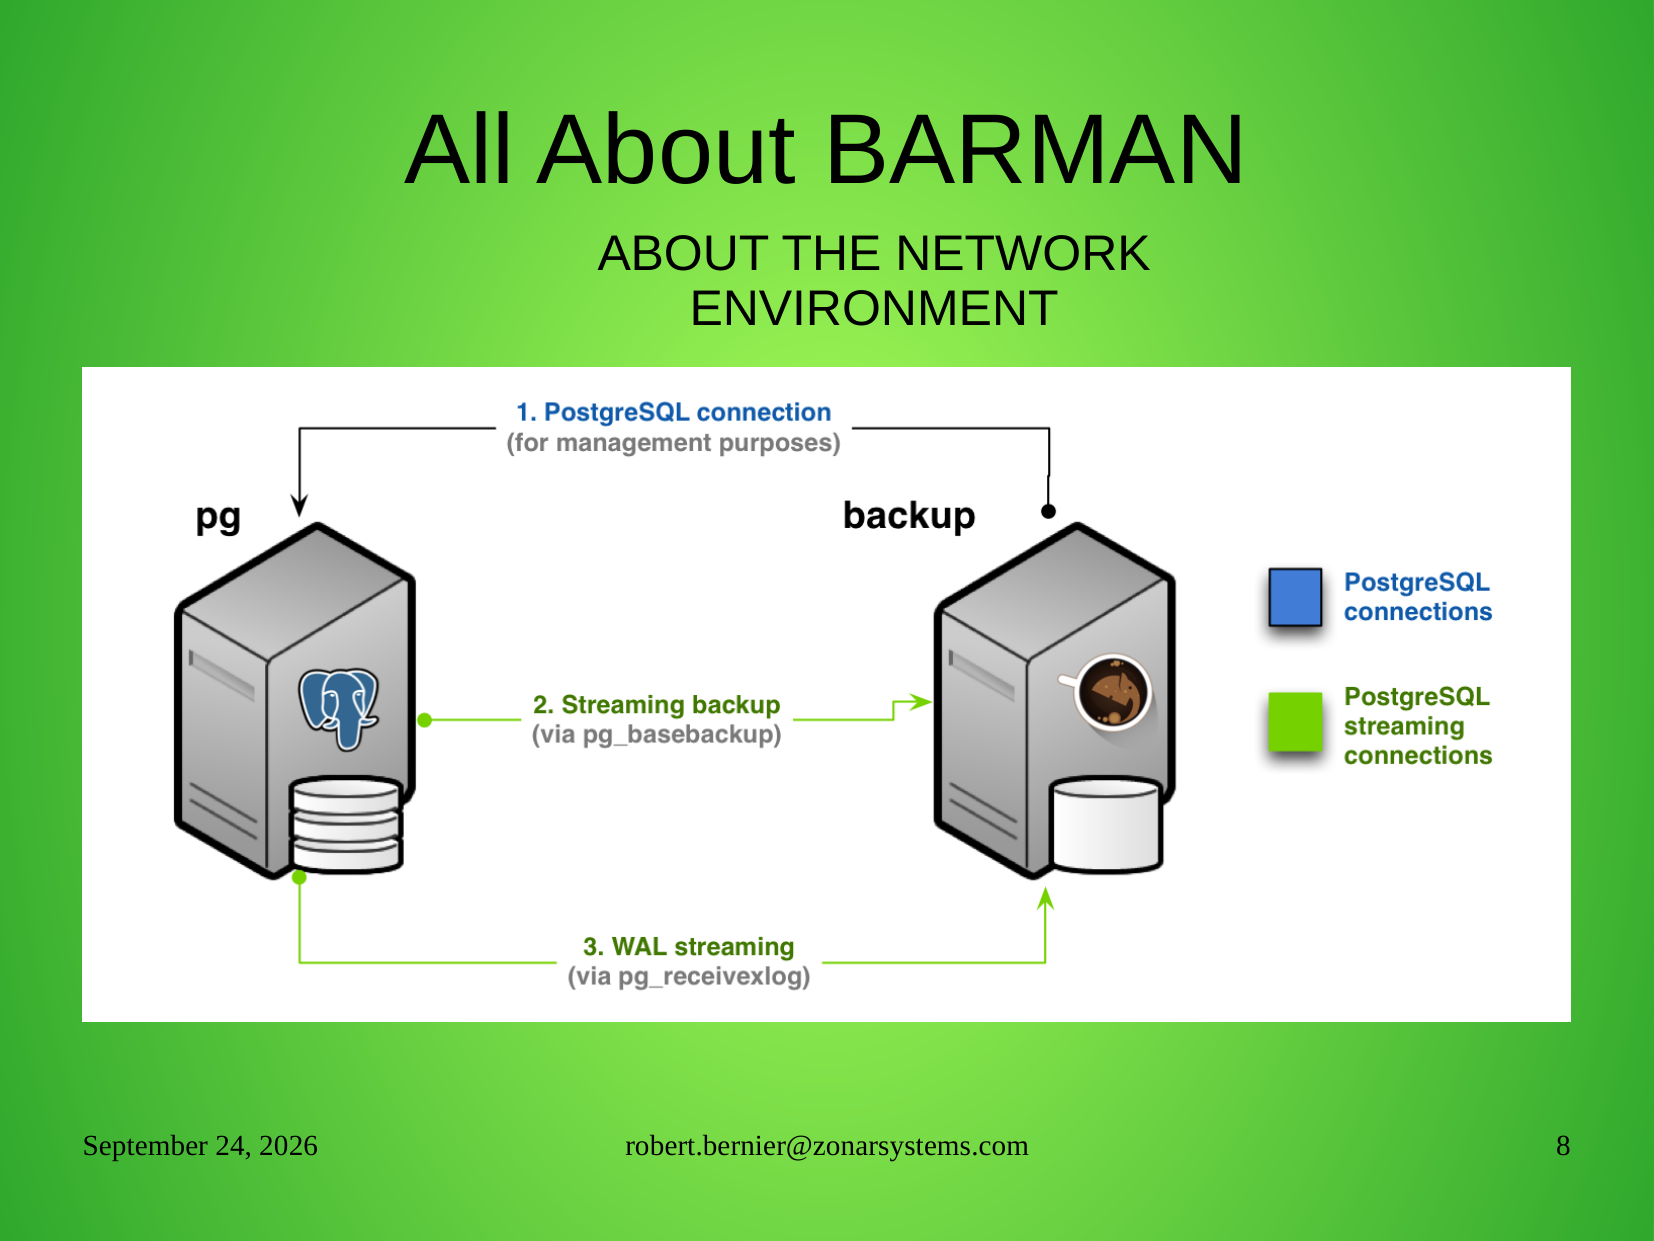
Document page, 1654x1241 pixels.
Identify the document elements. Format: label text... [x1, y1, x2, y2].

picture [82, 367, 1571, 1022]
title ABOUT THE NETWORK ENVIRONMENT [413, 224, 1335, 337]
title All About BARMAN [82, 47, 1571, 252]
